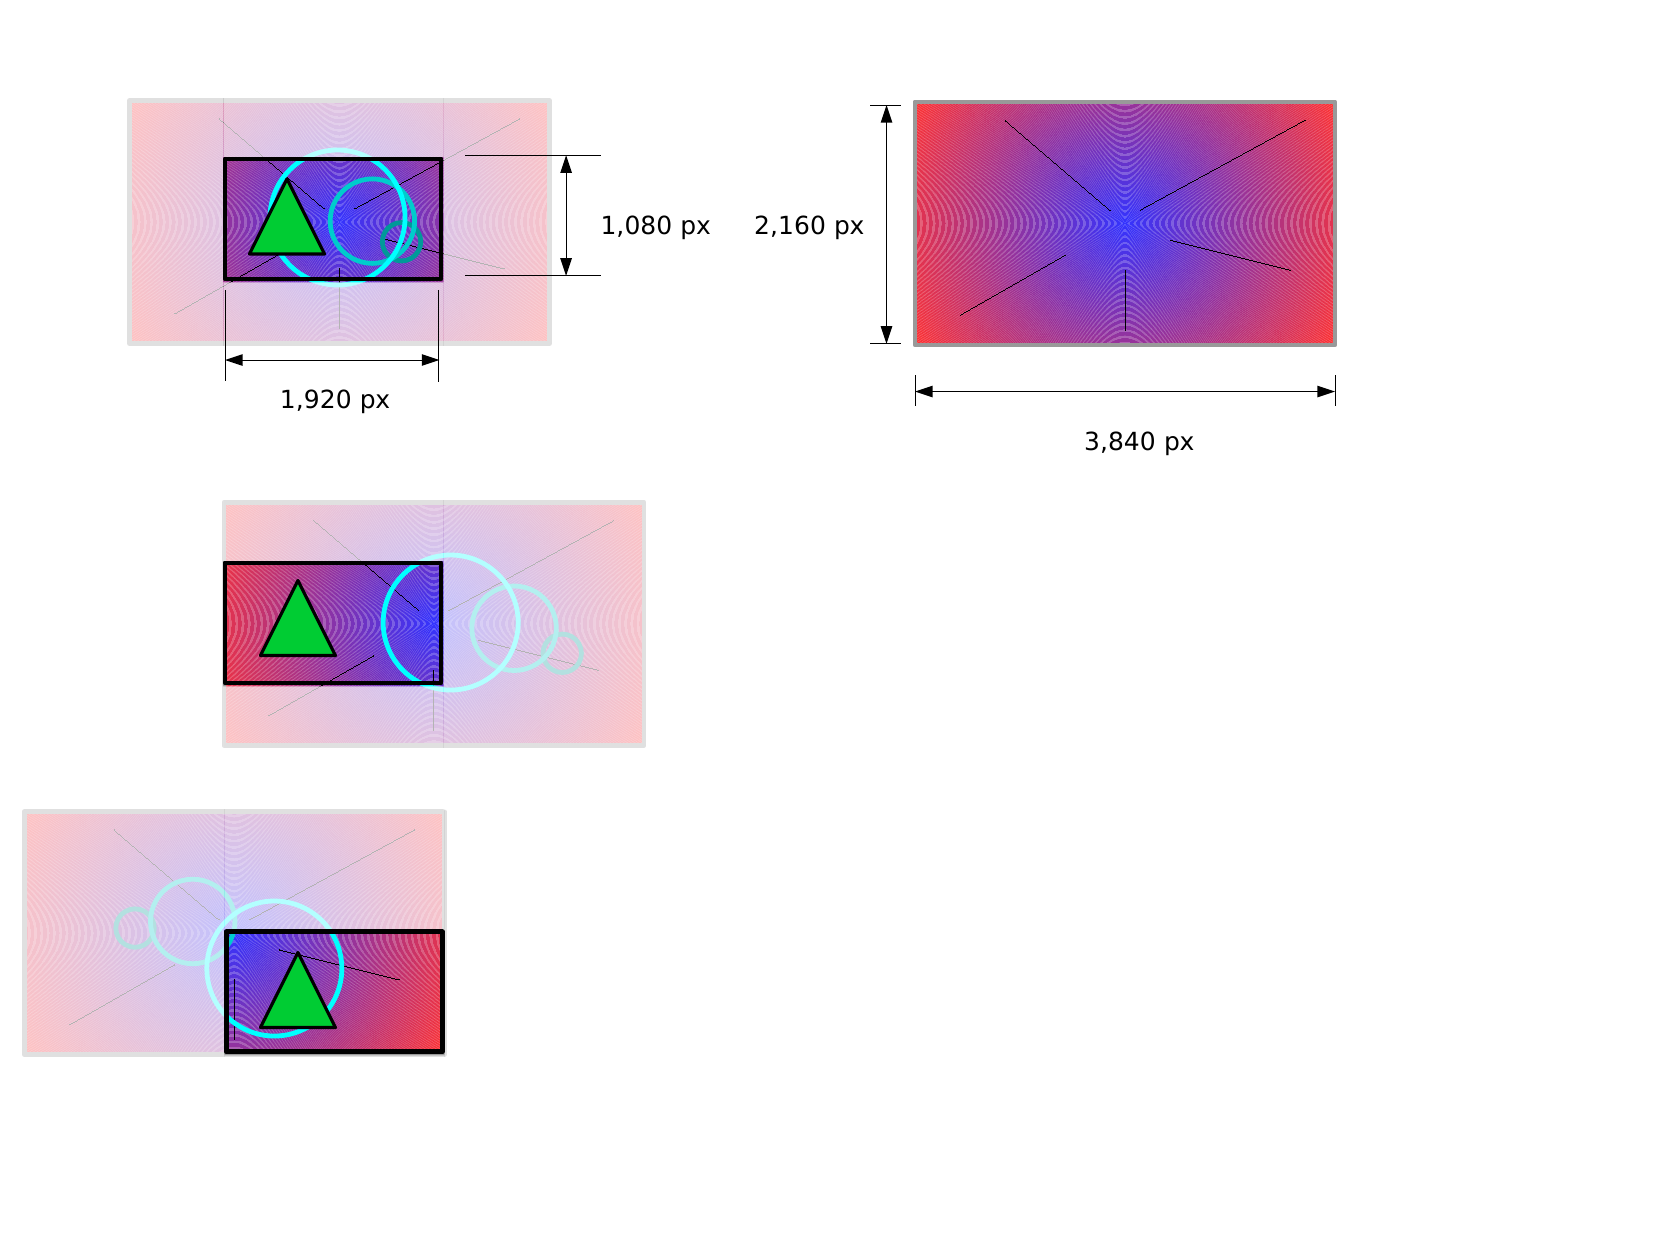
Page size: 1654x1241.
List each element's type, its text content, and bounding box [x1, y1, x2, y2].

text_box 1,920 px [229, 378, 441, 437]
text_box 1,080 px [585, 204, 798, 263]
text_box [42, 31, 639, 416]
text_box 3,840 px [1033, 420, 1246, 466]
text_box [14, 435, 661, 1189]
text_box 2,160 px [798, 204, 915, 263]
text_box [915, 101, 1336, 345]
